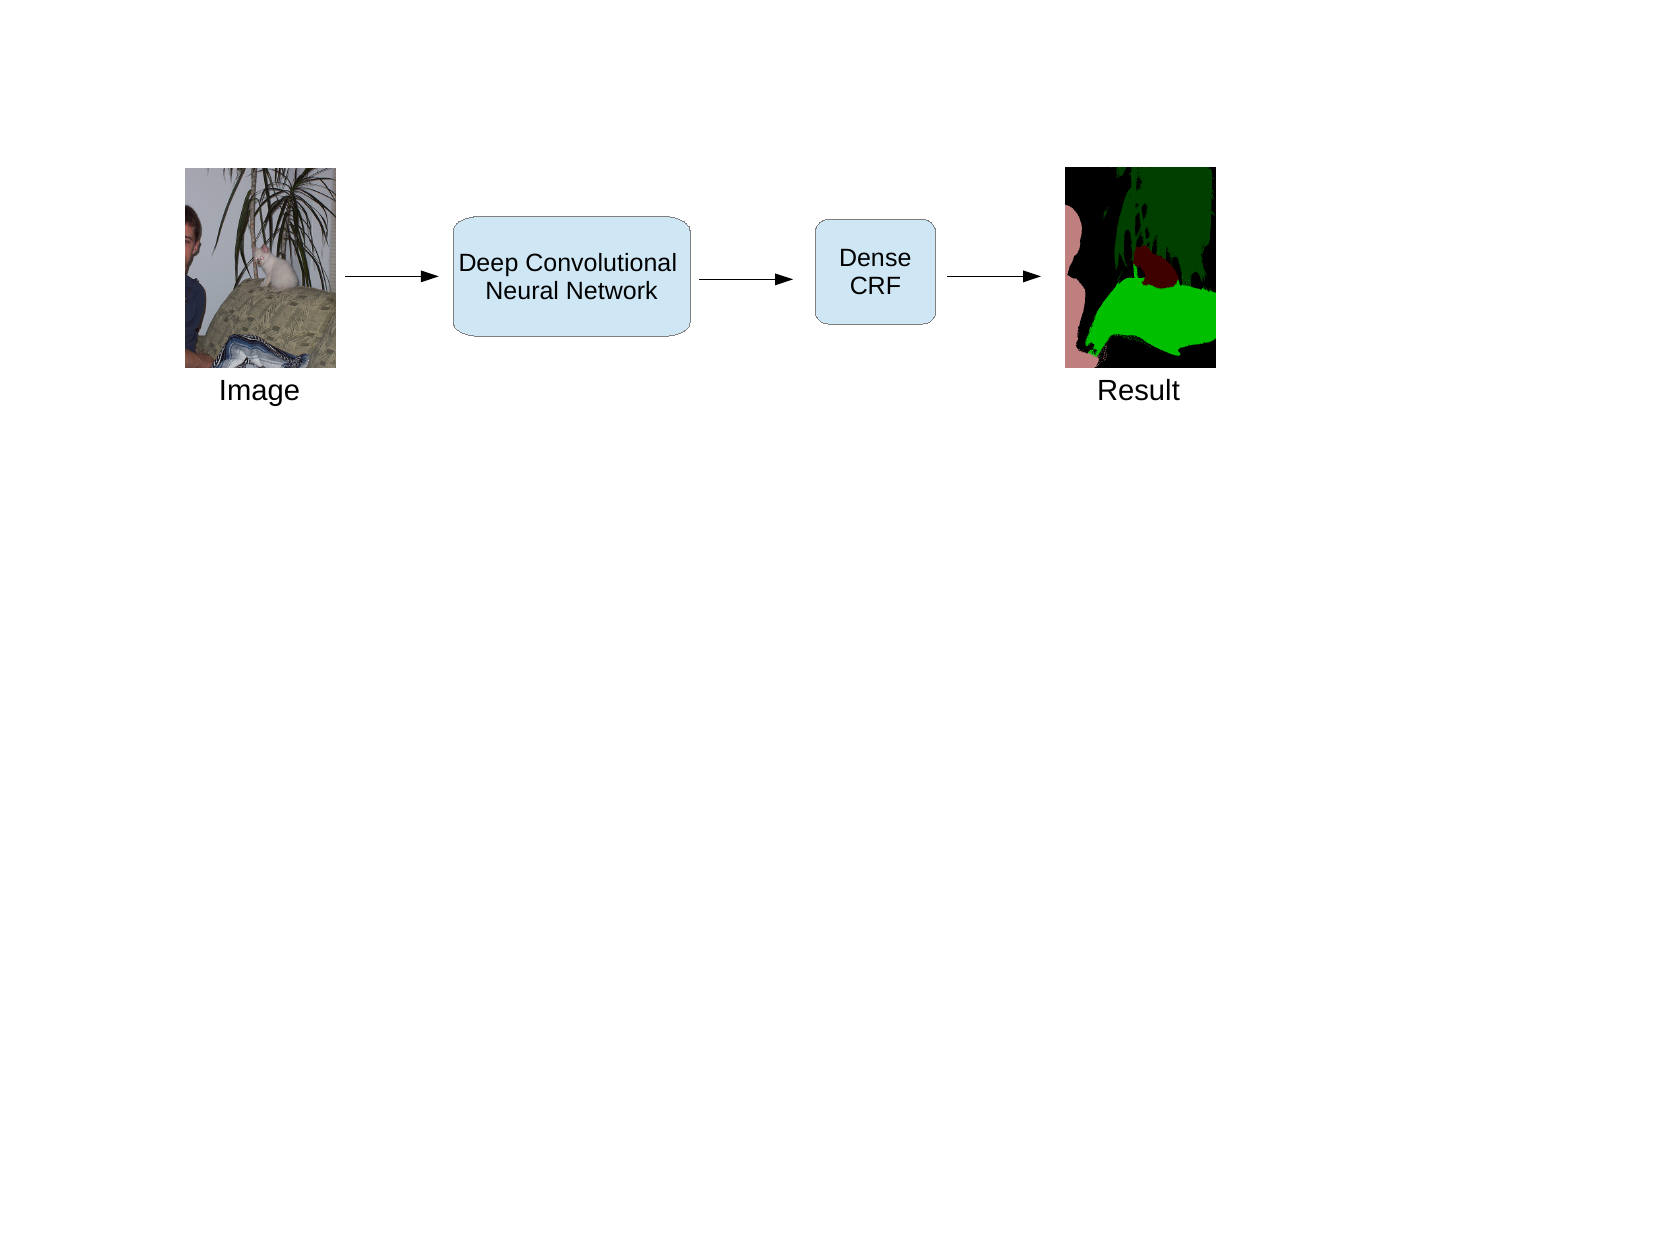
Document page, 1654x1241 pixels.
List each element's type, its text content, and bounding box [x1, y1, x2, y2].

picture [1065, 167, 1216, 368]
text_box Result [1073, 367, 1204, 413]
text_box Image [195, 367, 325, 413]
picture [185, 168, 336, 368]
text_box Dense CRF [815, 219, 936, 325]
text_box Deep Convolutional Neural Network [453, 216, 691, 337]
